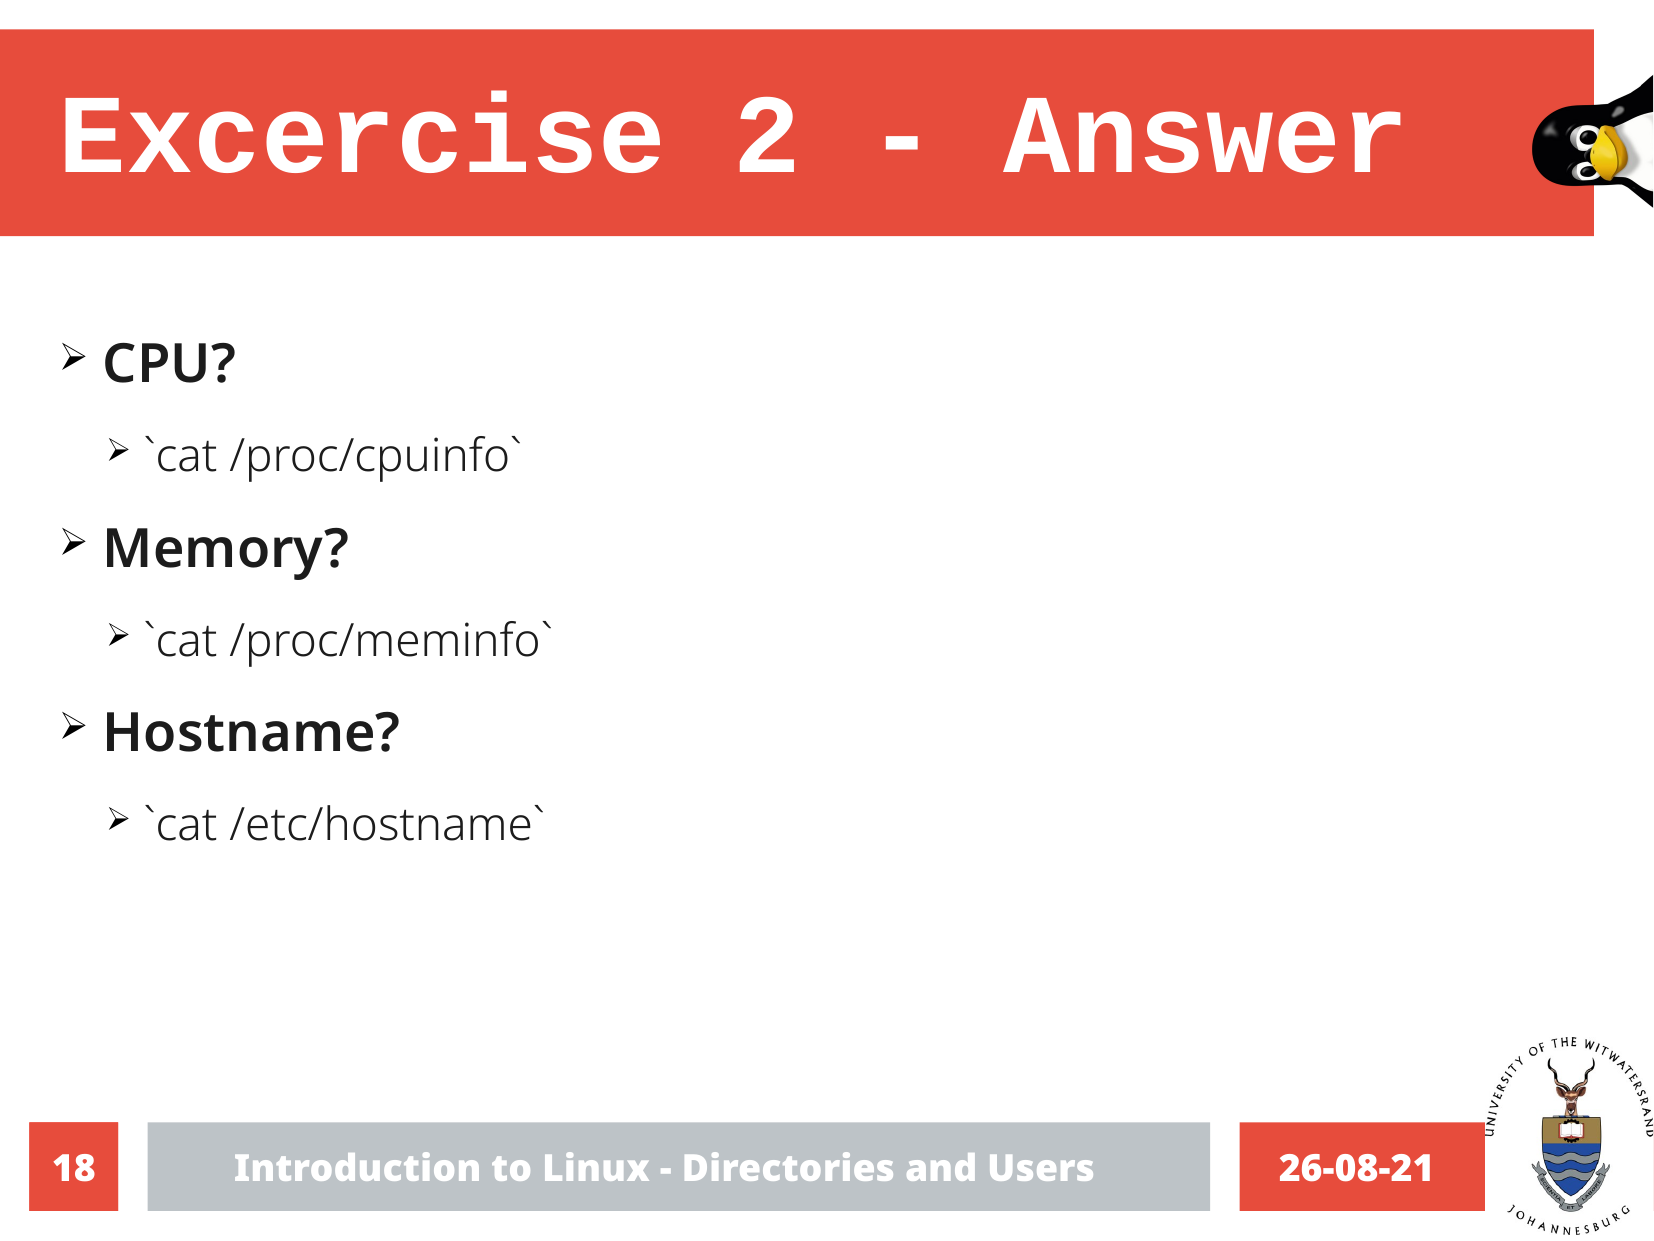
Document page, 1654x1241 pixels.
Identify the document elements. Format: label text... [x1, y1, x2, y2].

picture [1515, 24, 1654, 276]
title Excercise 2 - Answer [58, 59, 1594, 207]
list CPU? `cat /proc/cpuinfo` Memory? `cat /proc/meminfo` Hostname? `cat /etc/hostname` [58, 324, 1597, 1093]
picture [1485, 1037, 1654, 1235]
